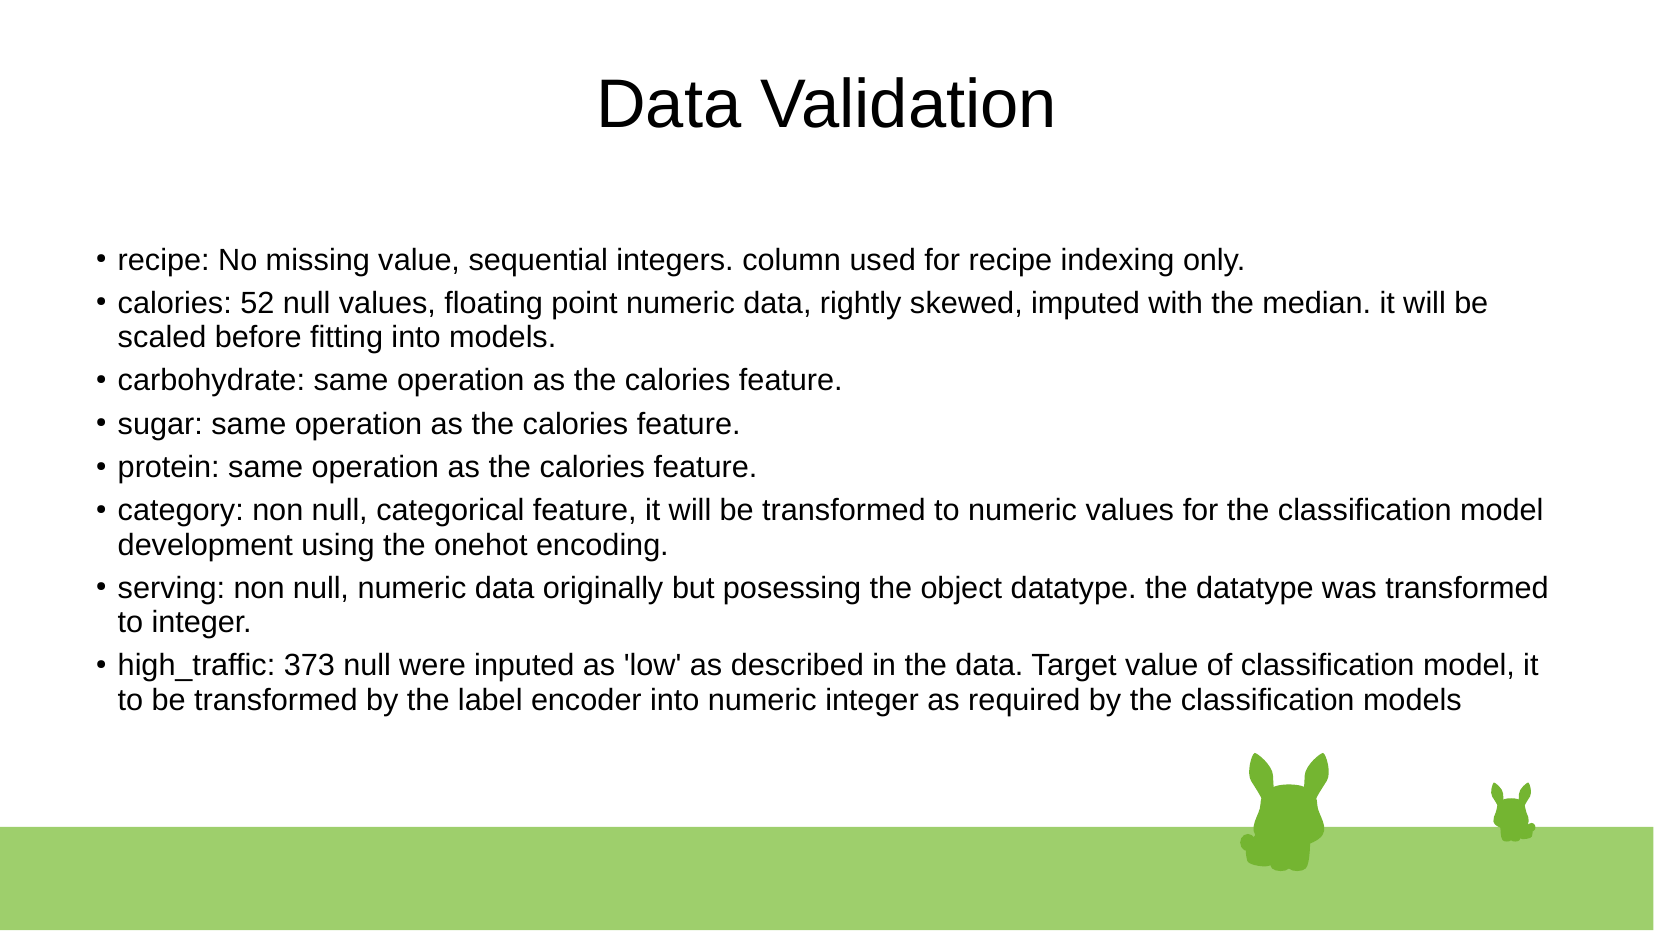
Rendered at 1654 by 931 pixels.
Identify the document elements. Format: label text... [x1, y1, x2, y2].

list recipe: No missing value, sequential integers. column used for recipe indexing only. calories: 52 null values, floating point numeric data, rightly skewed, imputed with the median. it will be scaled before fitting into models. carbohydrate: same operation as the calories feature. sugar: same operation as the calories feature. protein: same operation as the calories feature. category: non null, categorical feature, it will be transformed to numeric values for the classification model development using the onehot encoding. serving: non null, numeric data originally but posessing the object datatype. the datatype was transformed to integer. high_traffic: 373 null were inputed as 'low' as described in the data. Target value of classification model, it to be transformed by the label encoder into numeric integer as required by the classification models [88, 206, 1565, 739]
title Data Validation [88, 29, 1565, 178]
